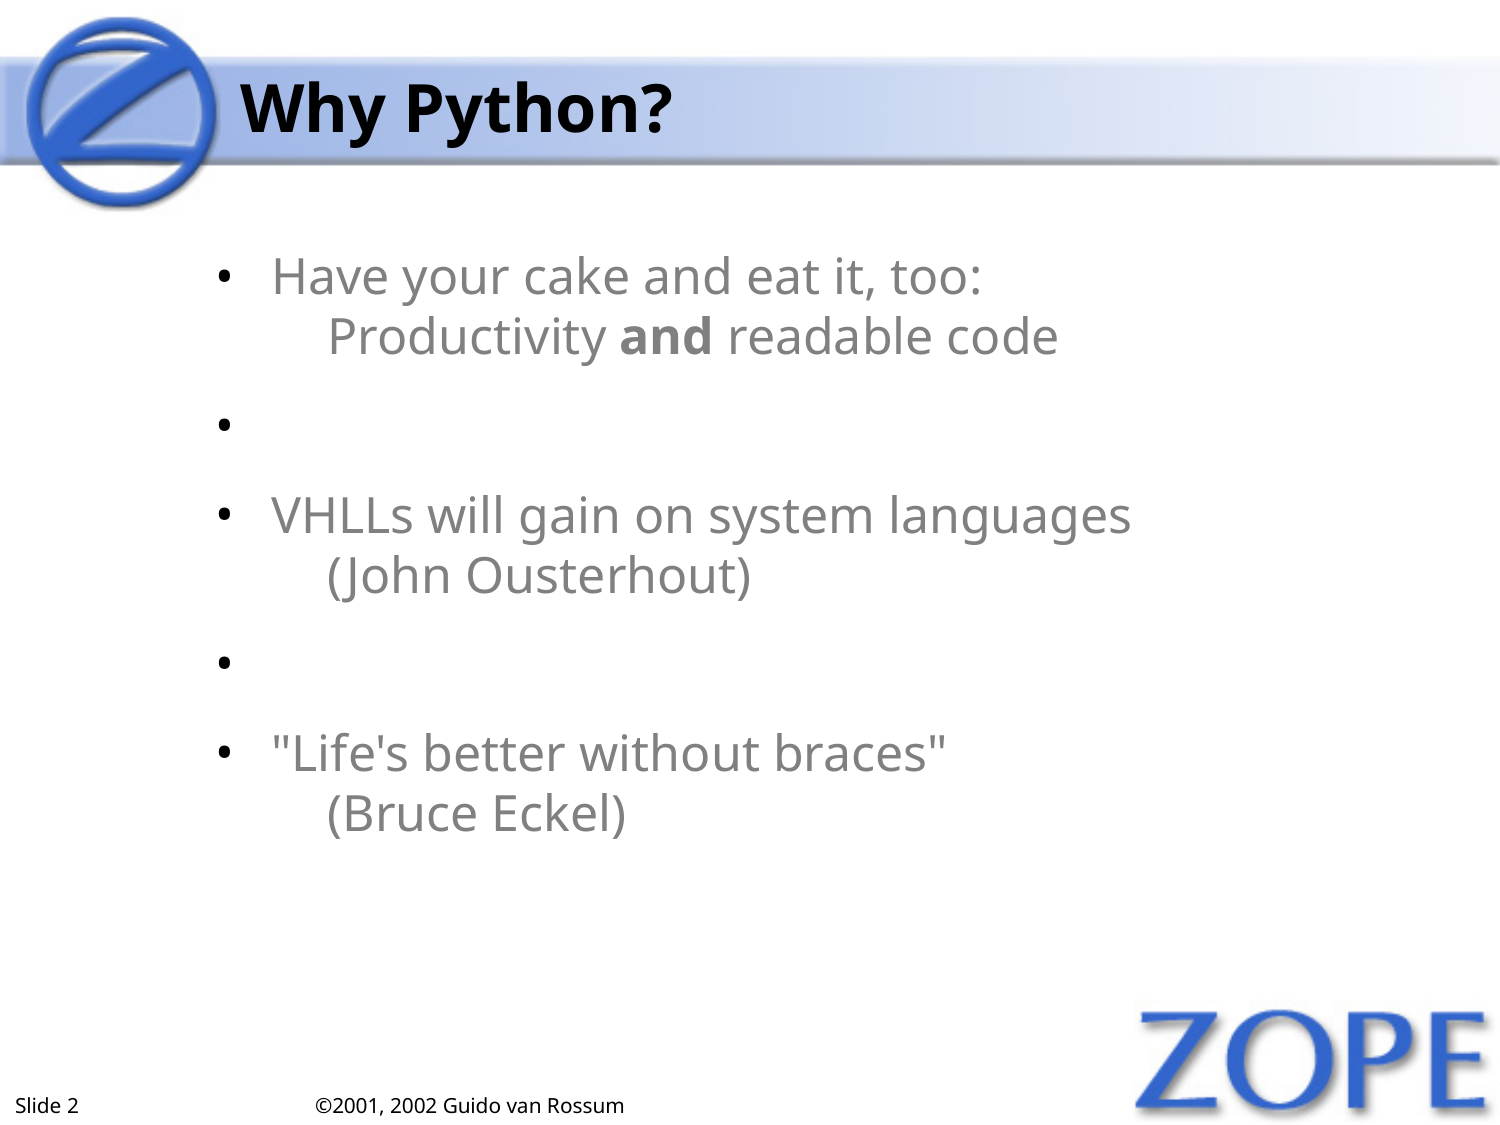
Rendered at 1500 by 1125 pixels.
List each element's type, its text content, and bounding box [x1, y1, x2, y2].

title Why Python? [225, 50, 1467, 163]
list Have your cake and eat it, too: Productivity and readable code VHLLs will gain on system languages (John Ousterhout) "Life's better without braces" (Bruce Eckel) [200, 237, 1388, 1001]
